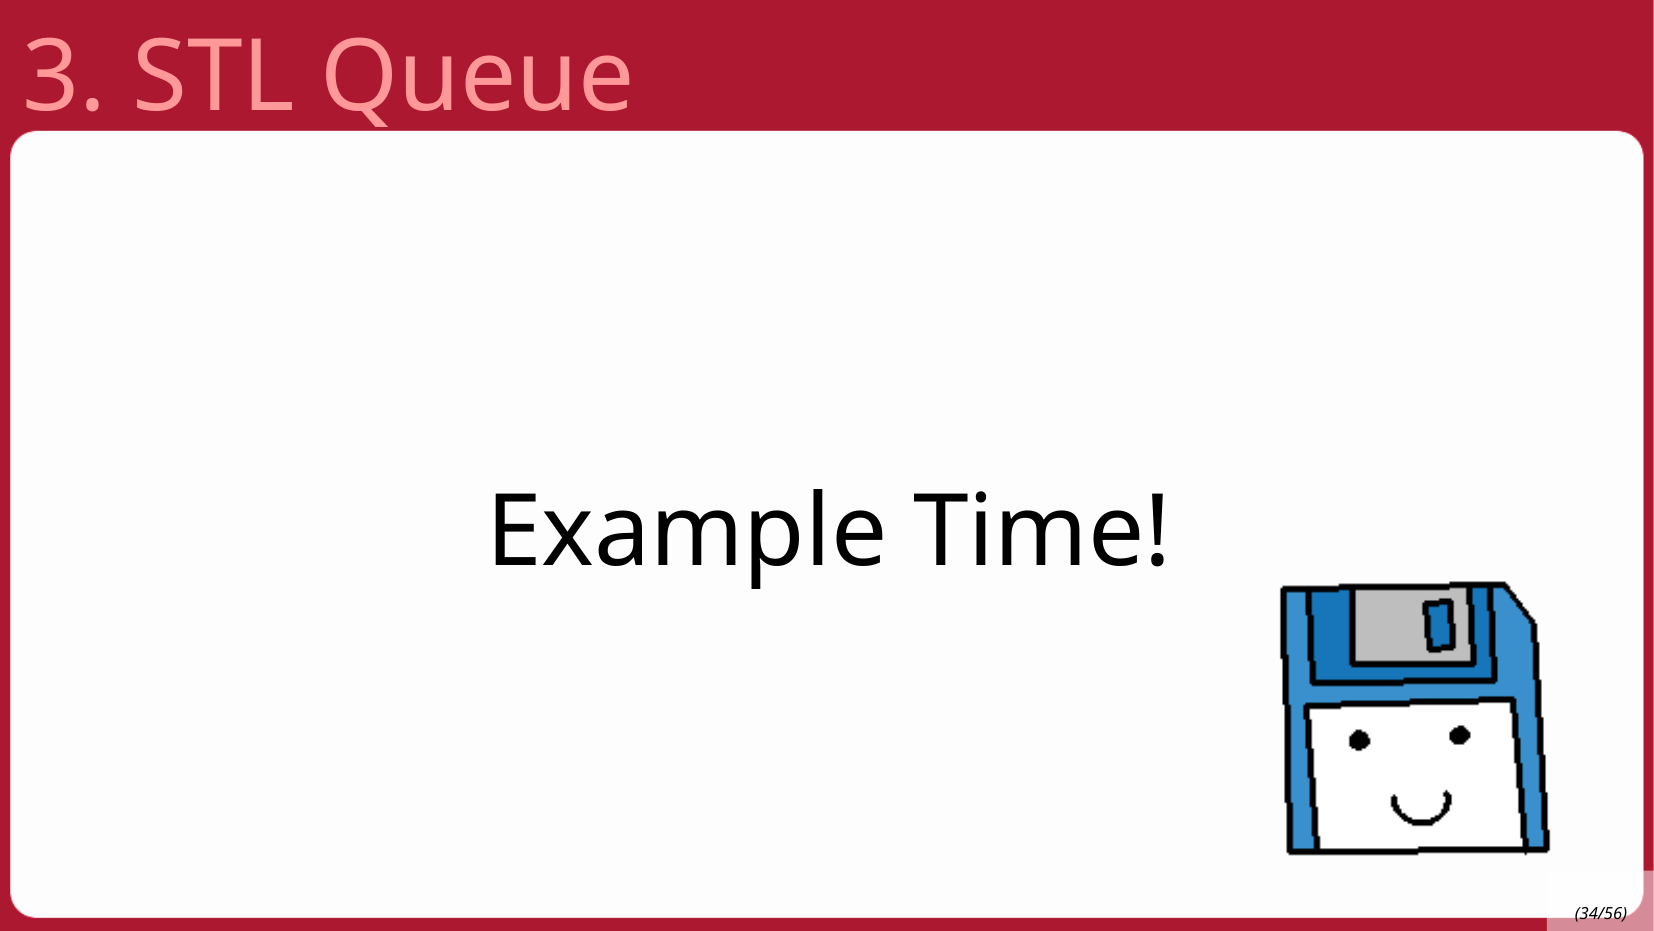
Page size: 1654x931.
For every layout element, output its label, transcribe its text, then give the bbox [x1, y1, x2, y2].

text_box (<number>/56) [1546, 877, 1654, 931]
text_box Example Time! [74, 182, 1584, 871]
picture [0, 0, 1654, 931]
title 3. STL Queue [22, 7, 1511, 136]
